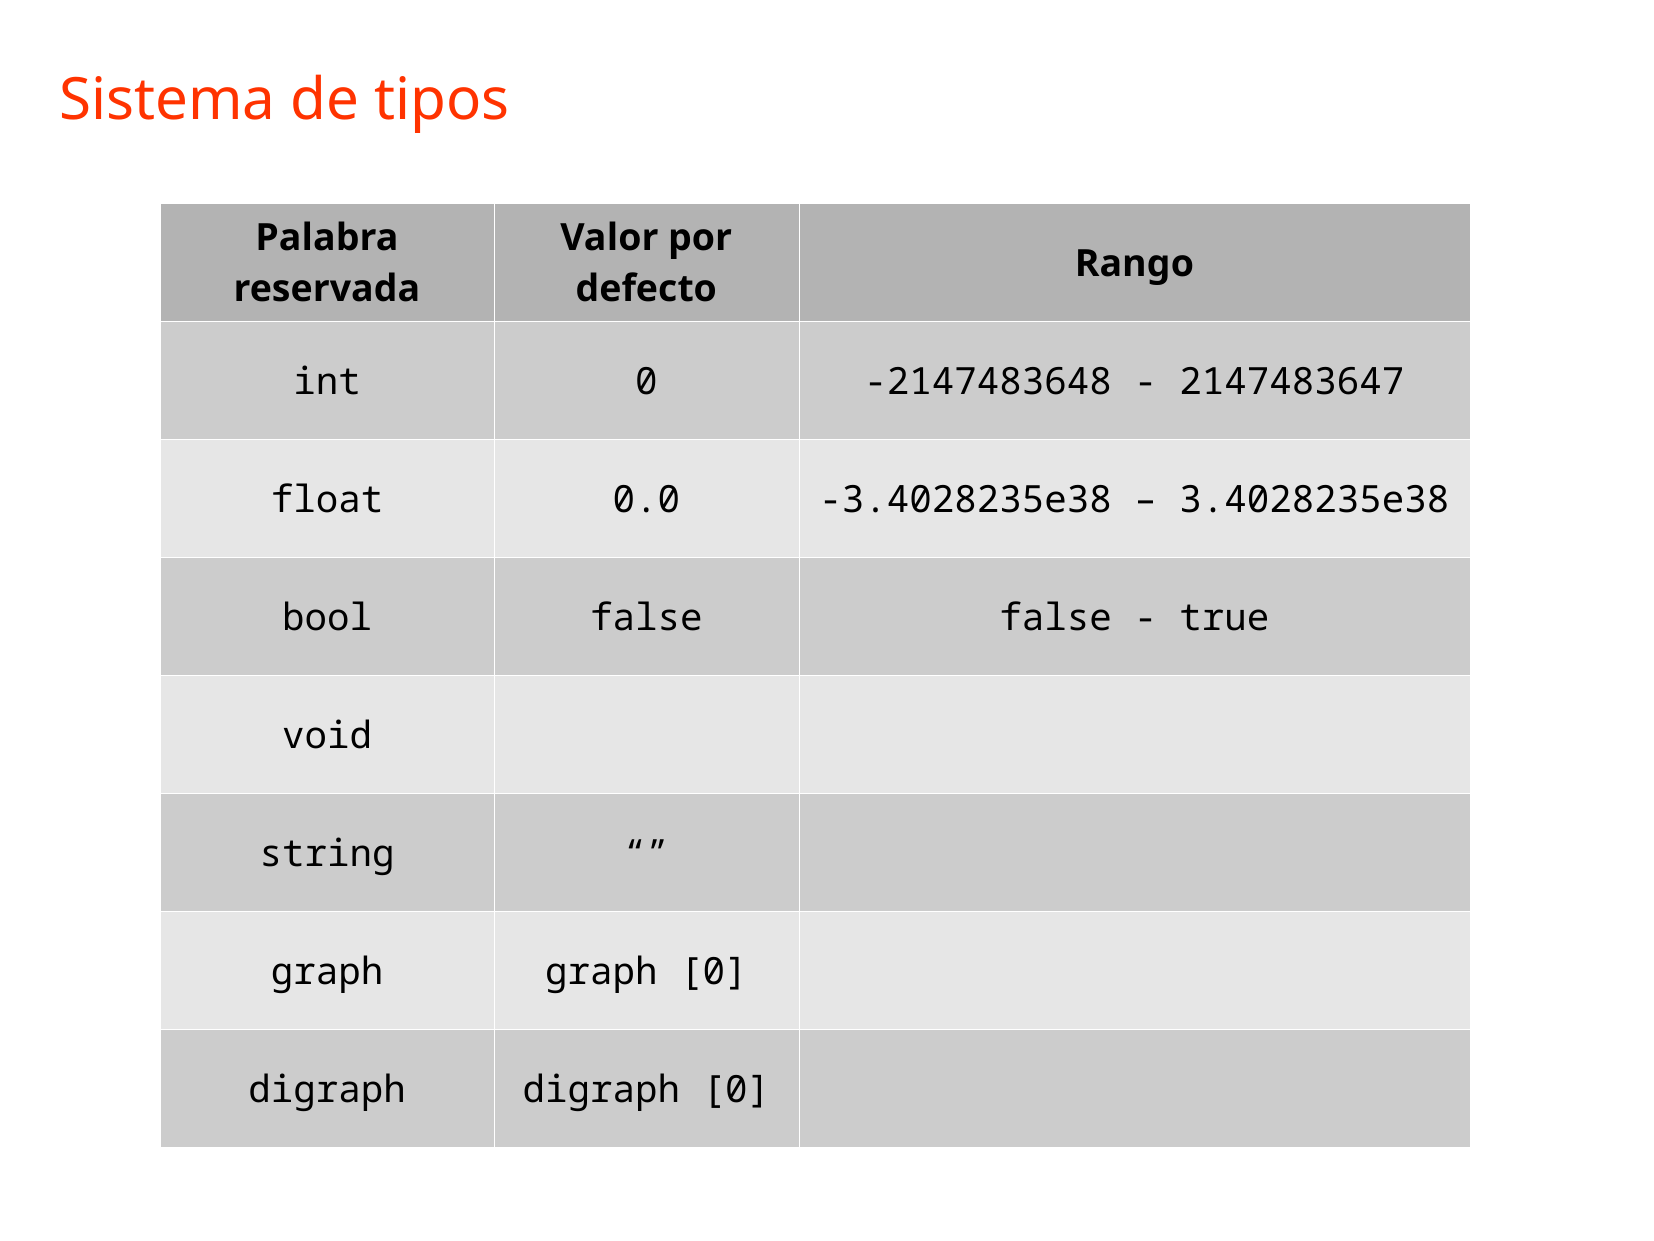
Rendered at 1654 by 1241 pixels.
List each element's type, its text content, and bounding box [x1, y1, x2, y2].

table_cell [800, 676, 1470, 793]
table_cell false [495, 558, 799, 675]
table_cell [800, 912, 1470, 1029]
table_cell void [161, 676, 494, 793]
table_cell digraph [161, 1030, 494, 1147]
table_cell int [161, 322, 494, 439]
table_cell digraph [0] [495, 1030, 799, 1147]
table_cell graph [0] [495, 912, 799, 1029]
table_cell [800, 1030, 1470, 1147]
text_box Sistema de tipos [45, 50, 1591, 151]
table_cell 0 [495, 322, 799, 439]
table_header Valor por defecto [495, 204, 799, 321]
table_cell graph [161, 912, 494, 1029]
table_header Rango [800, 204, 1470, 321]
table_cell string [161, 794, 494, 911]
table_cell “” [495, 794, 799, 911]
table_cell float [161, 440, 494, 557]
table_cell [495, 676, 799, 793]
table_cell bool [161, 558, 494, 675]
table_cell false - true [800, 558, 1470, 675]
table_header Palabra reservada [161, 204, 494, 321]
table_cell 0.0 [495, 440, 799, 557]
table_cell [800, 794, 1470, 911]
table_cell -2147483648 - 2147483647 [800, 322, 1470, 439]
table_cell -3.4028235e38 – 3.4028235e38 [800, 440, 1470, 557]
